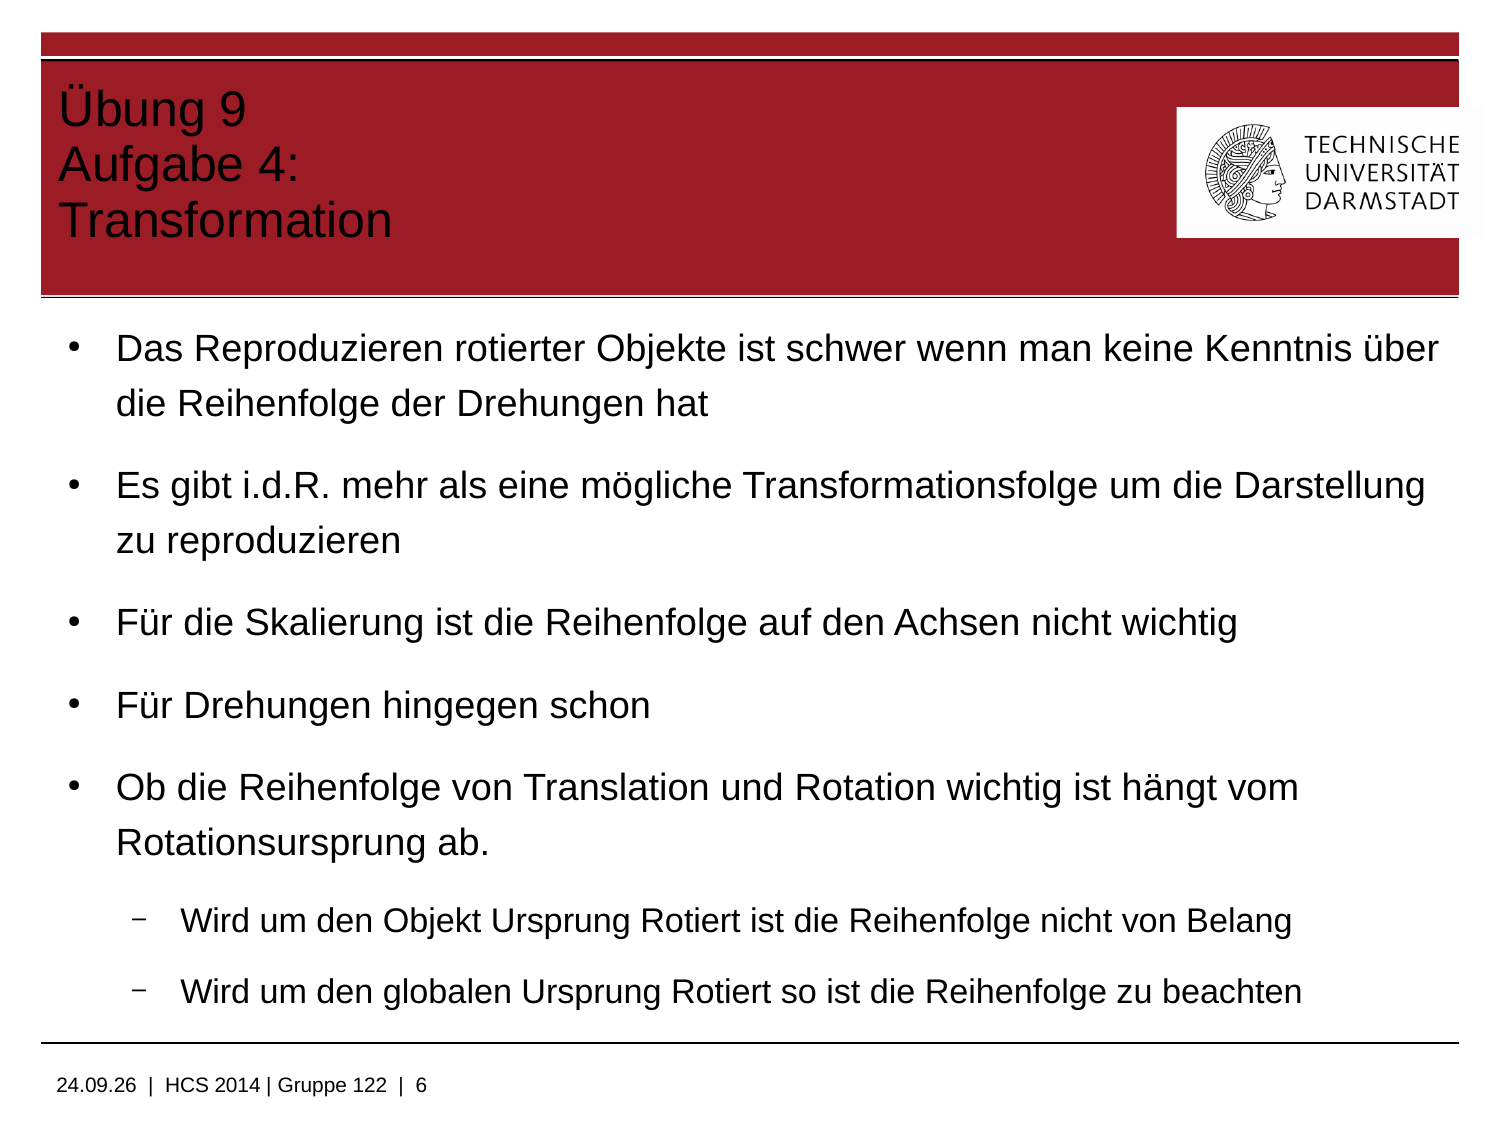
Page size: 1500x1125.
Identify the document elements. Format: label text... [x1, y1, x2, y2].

title Übung 9 Aufgabe 4: Transformation [59, 80, 1149, 249]
picture [1176, 107, 1484, 238]
list Das Reproduzieren rotierter Objekte ist schwer wenn man keine Kenntnis über die Reihenfolge der Drehungen hat Es gibt i.d.R. mehr als eine mögliche Transformationsfolge um die Darstellung zu reproduzieren Für die Skalierung ist die Reihenfolge auf den Achsen nicht wichtig Für Drehungen hingegen schon Ob die Reihenfolge von Translation und Rotation wichtig ist hängt vom Rotationsursprung ab. Wird um den Objekt Ursprung Rotiert ist die Reihenfolge nicht von Belang Wird um den globalen Ursprung Rotiert so ist die Reihenfolge zu beachten [51, 313, 1444, 1016]
